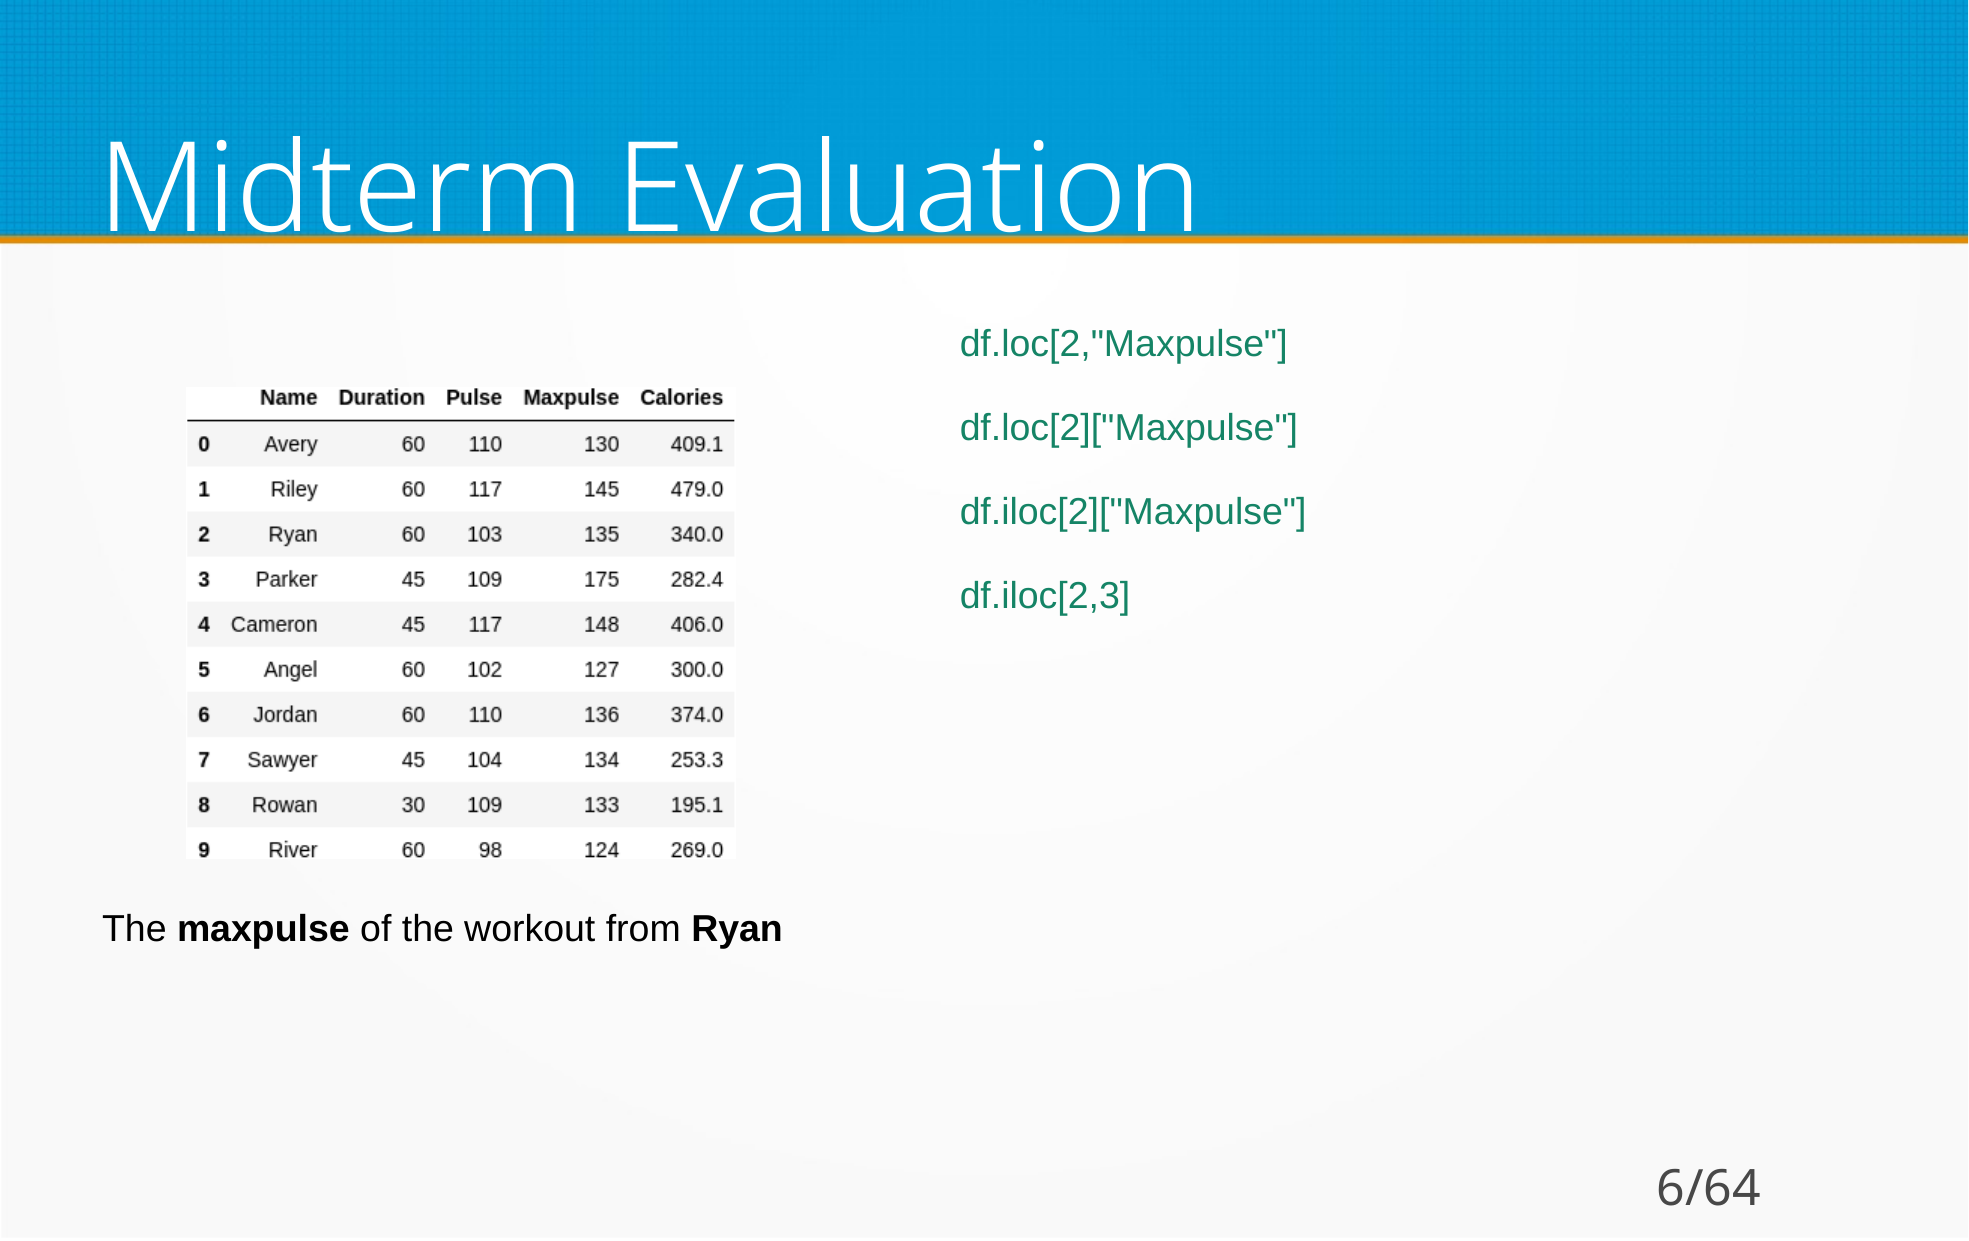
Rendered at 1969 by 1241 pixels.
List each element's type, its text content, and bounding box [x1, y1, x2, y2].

text_box The maxpulse of the workout from Ryan [15, 900, 871, 957]
text_box df.loc[2,"Maxpulse"] df.loc[2]["Maxpulse"] df.iloc[2]["Maxpulse"] df.iloc[2,3] [945, 315, 1861, 624]
title Midterm Evaluation [98, 49, 1870, 257]
picture [0, 233, 1969, 1241]
